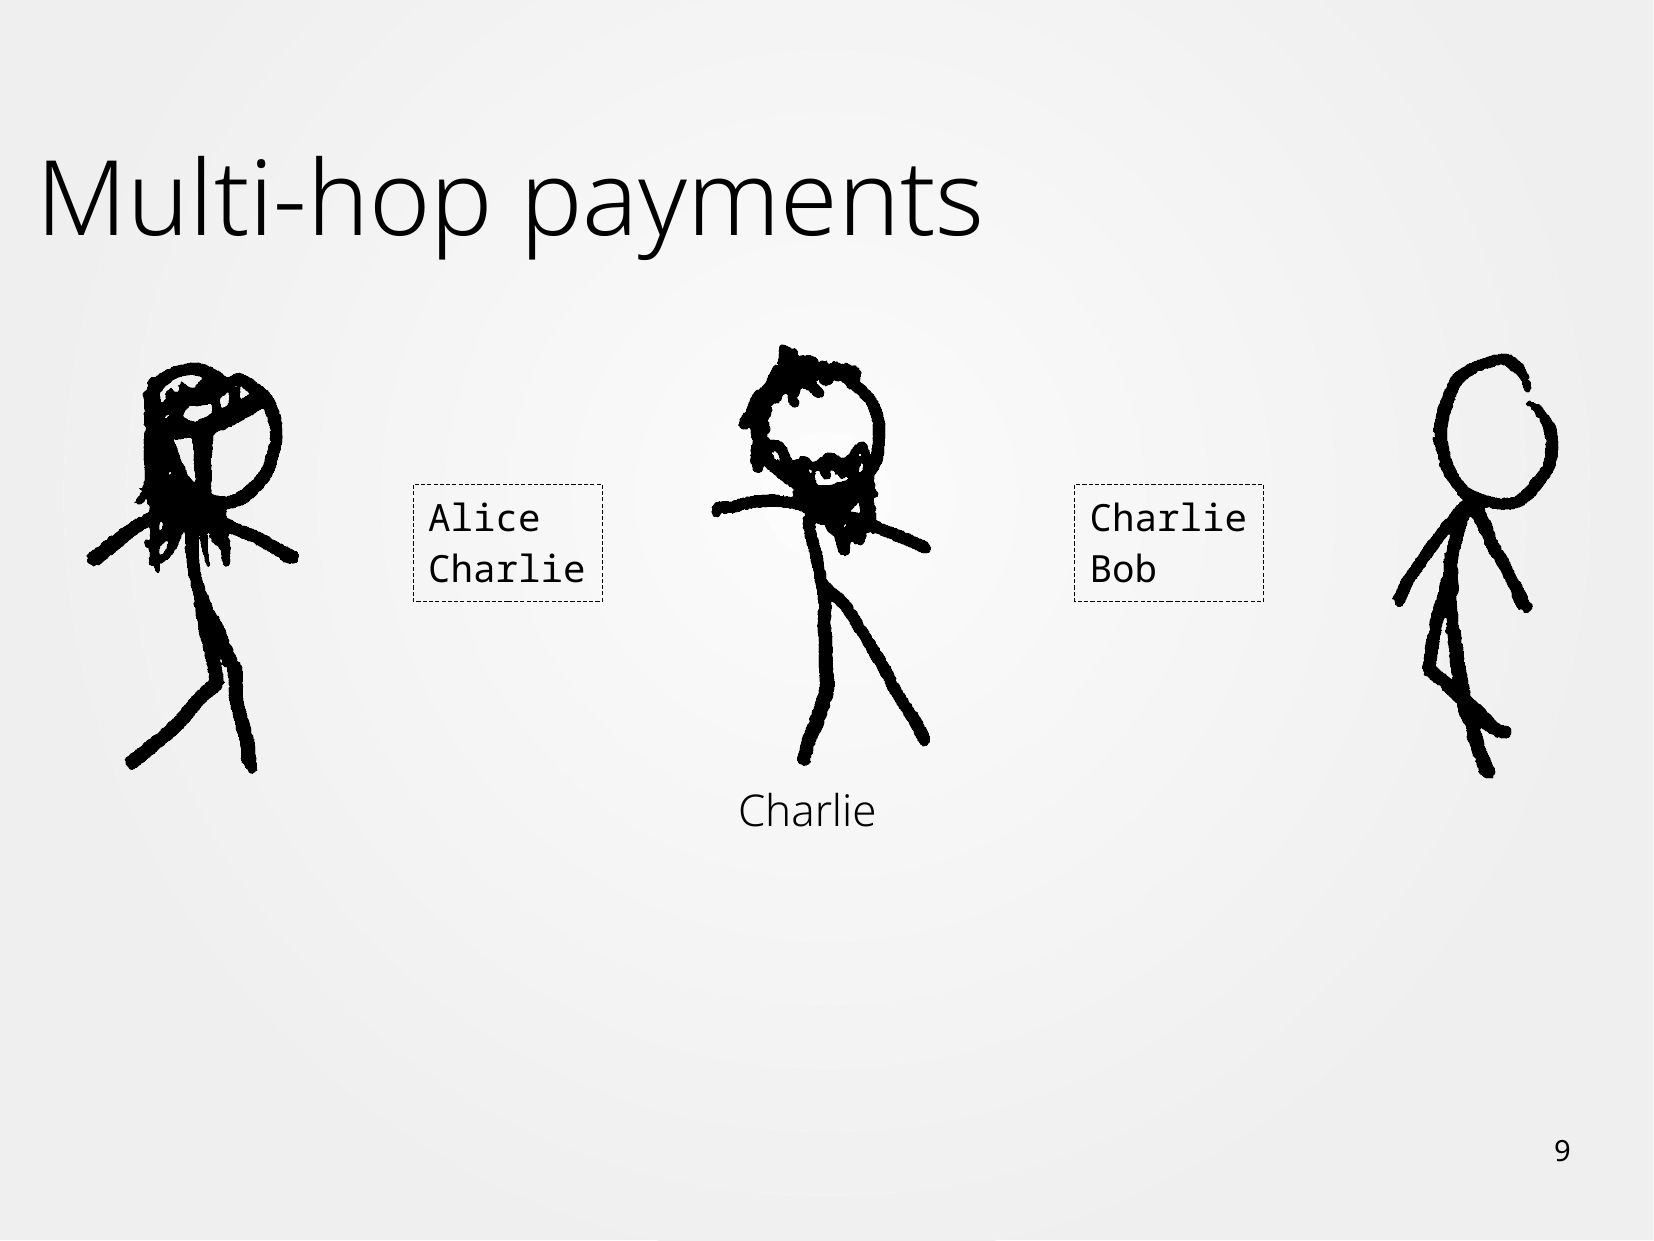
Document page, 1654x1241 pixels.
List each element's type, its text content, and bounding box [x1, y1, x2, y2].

title Multi-hop payments [36, 59, 1123, 331]
picture [84, 360, 302, 774]
picture [708, 341, 934, 768]
text_box Alice Charlie [413, 484, 603, 591]
picture [1387, 348, 1563, 783]
text_box Charlie Bob [1074, 484, 1264, 591]
title Charlie [738, 779, 910, 839]
